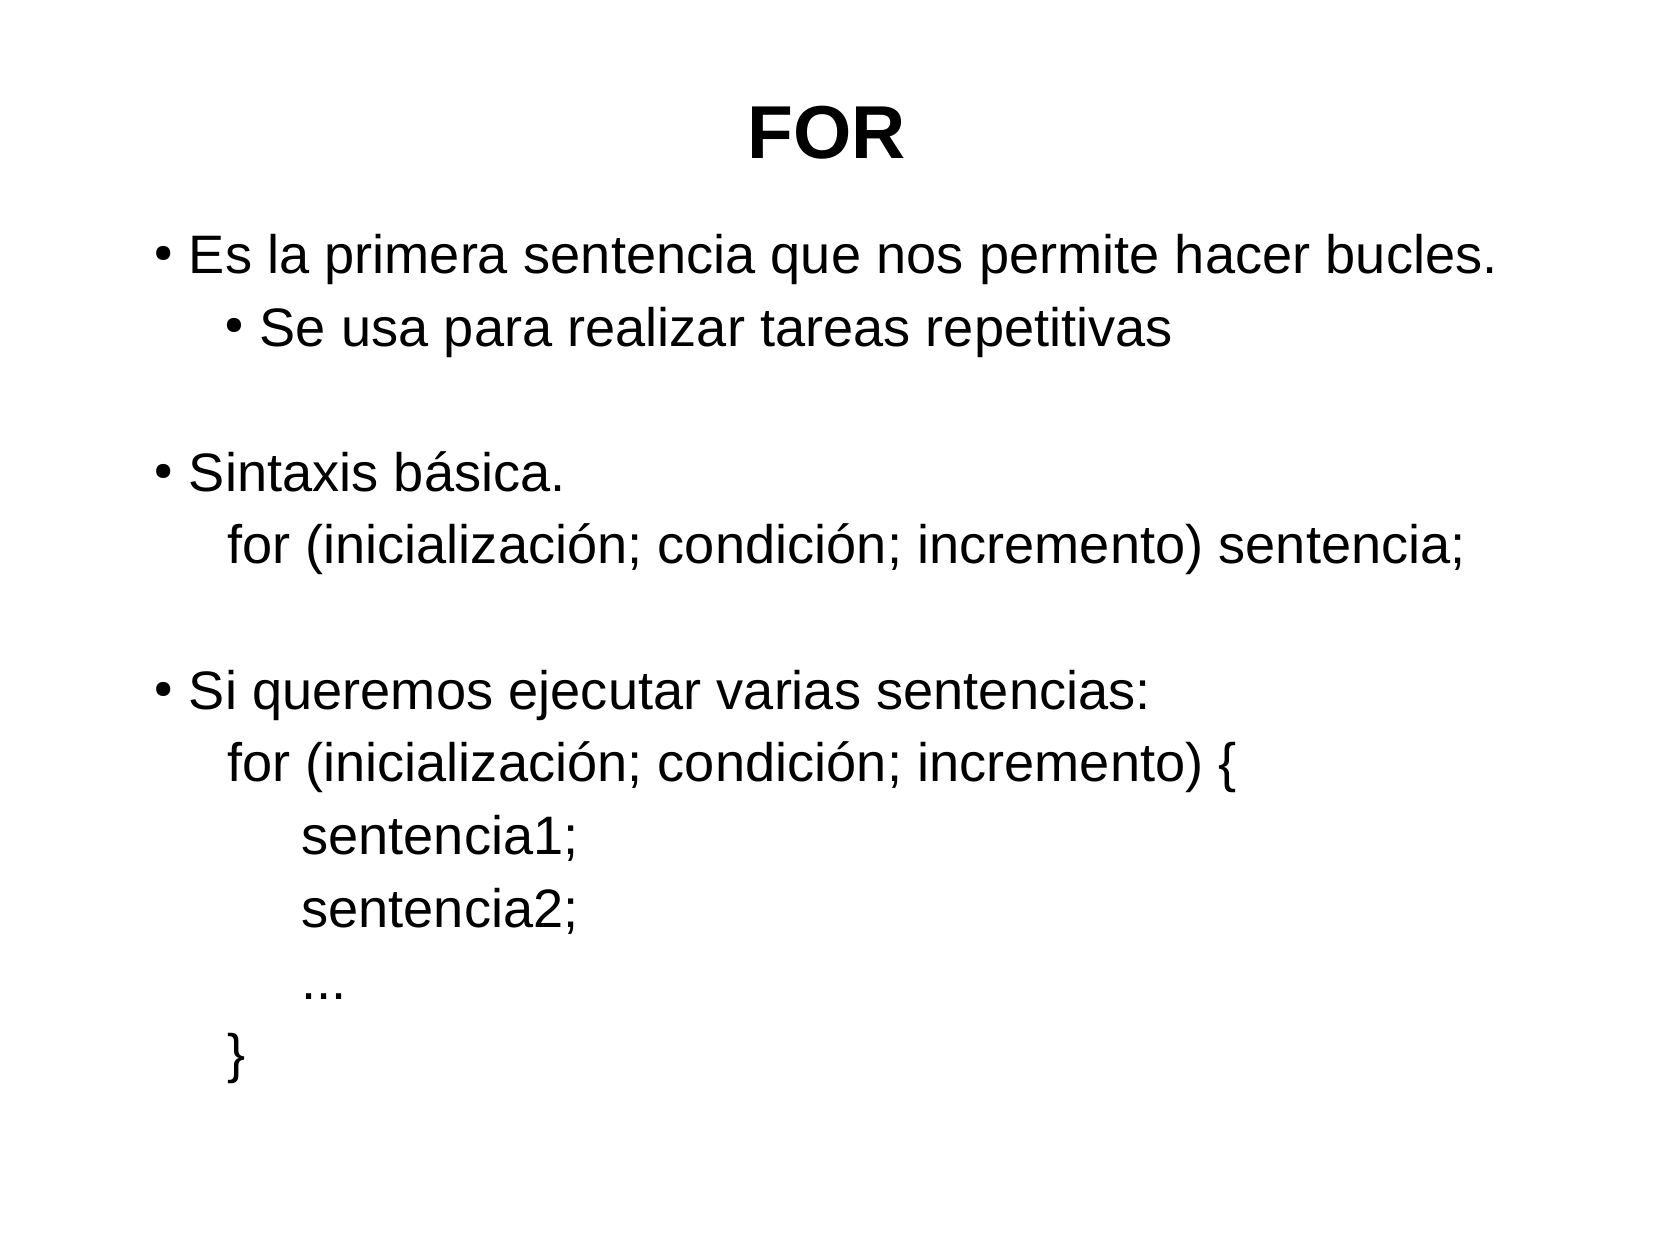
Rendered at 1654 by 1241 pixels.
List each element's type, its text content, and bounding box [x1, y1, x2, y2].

title FOR [82, 29, 1571, 237]
subtitle Es la primera sentencia que nos permite hacer bucles. Se usa para realizar tareas repetitivas Sintaxis básica. for (inicialización; condición; incremento) sentencia; Si queremos ejecutar varias sentencias: for (inicialización; condición; incremento) { sentencia1; sentencia2; ... } [153, 224, 1548, 1209]
